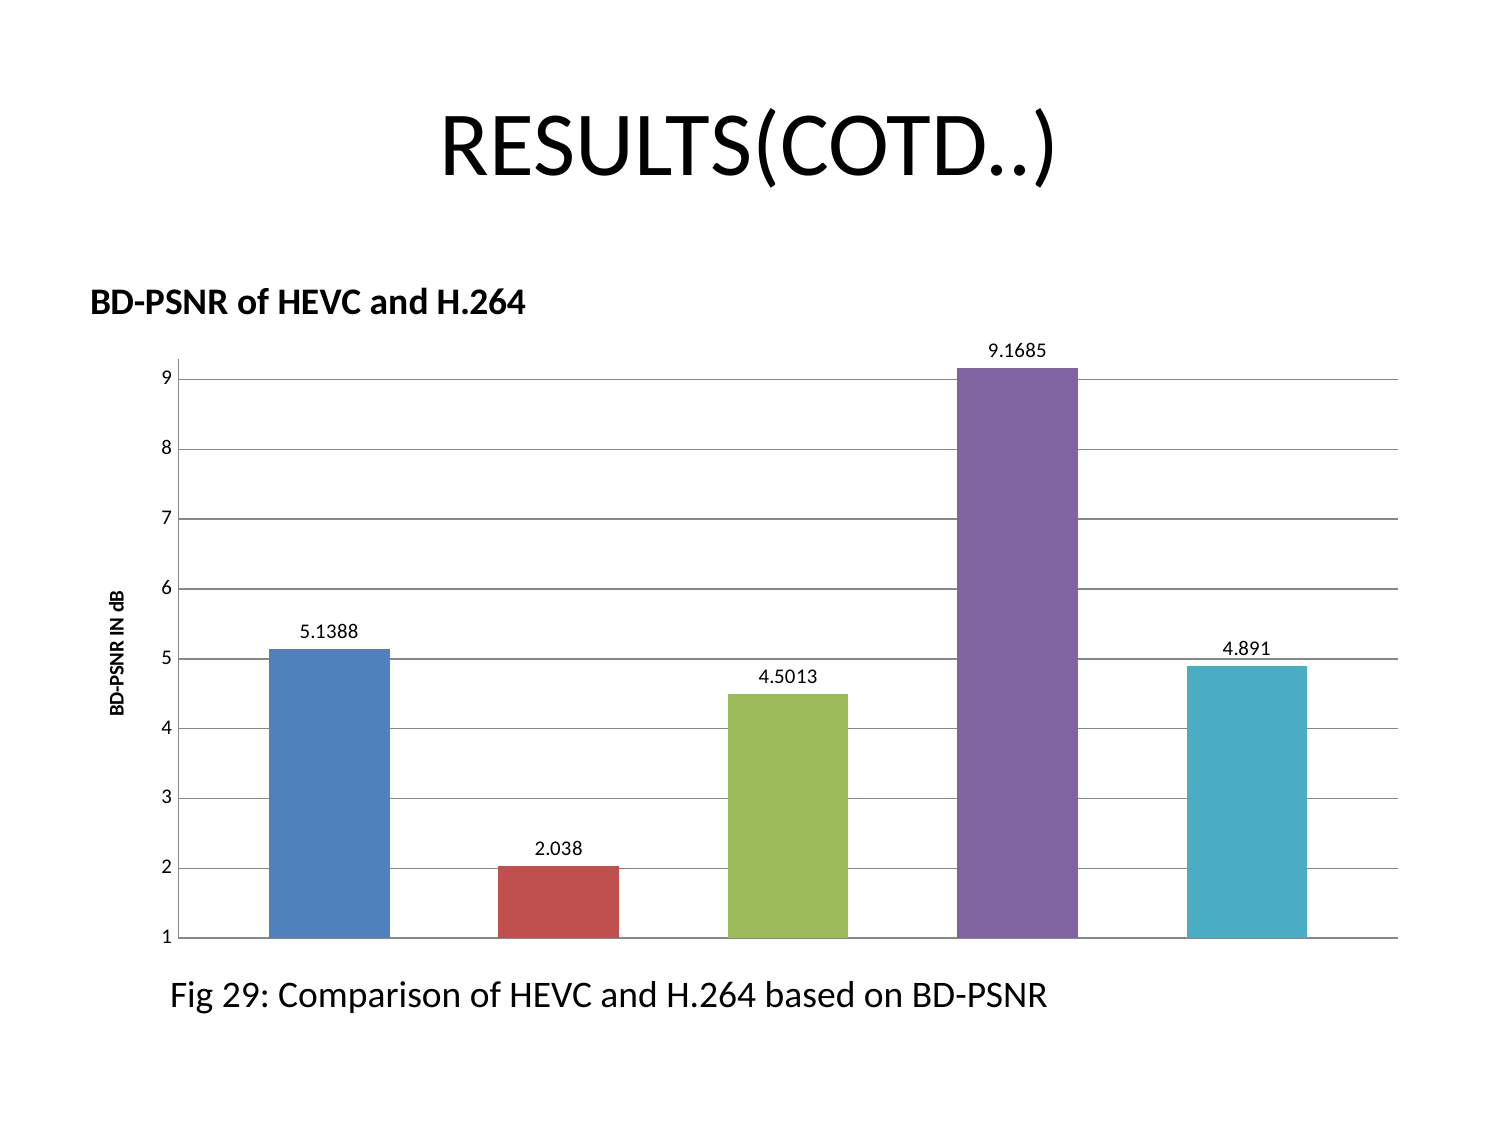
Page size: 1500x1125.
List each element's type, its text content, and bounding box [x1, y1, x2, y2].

text_box Fig 29: Comparison of HEVC and H.264 based on BD-PSNR [155, 963, 1064, 1068]
chart [75, 262, 1425, 963]
title Results(cotd..) [75, 45, 1425, 233]
